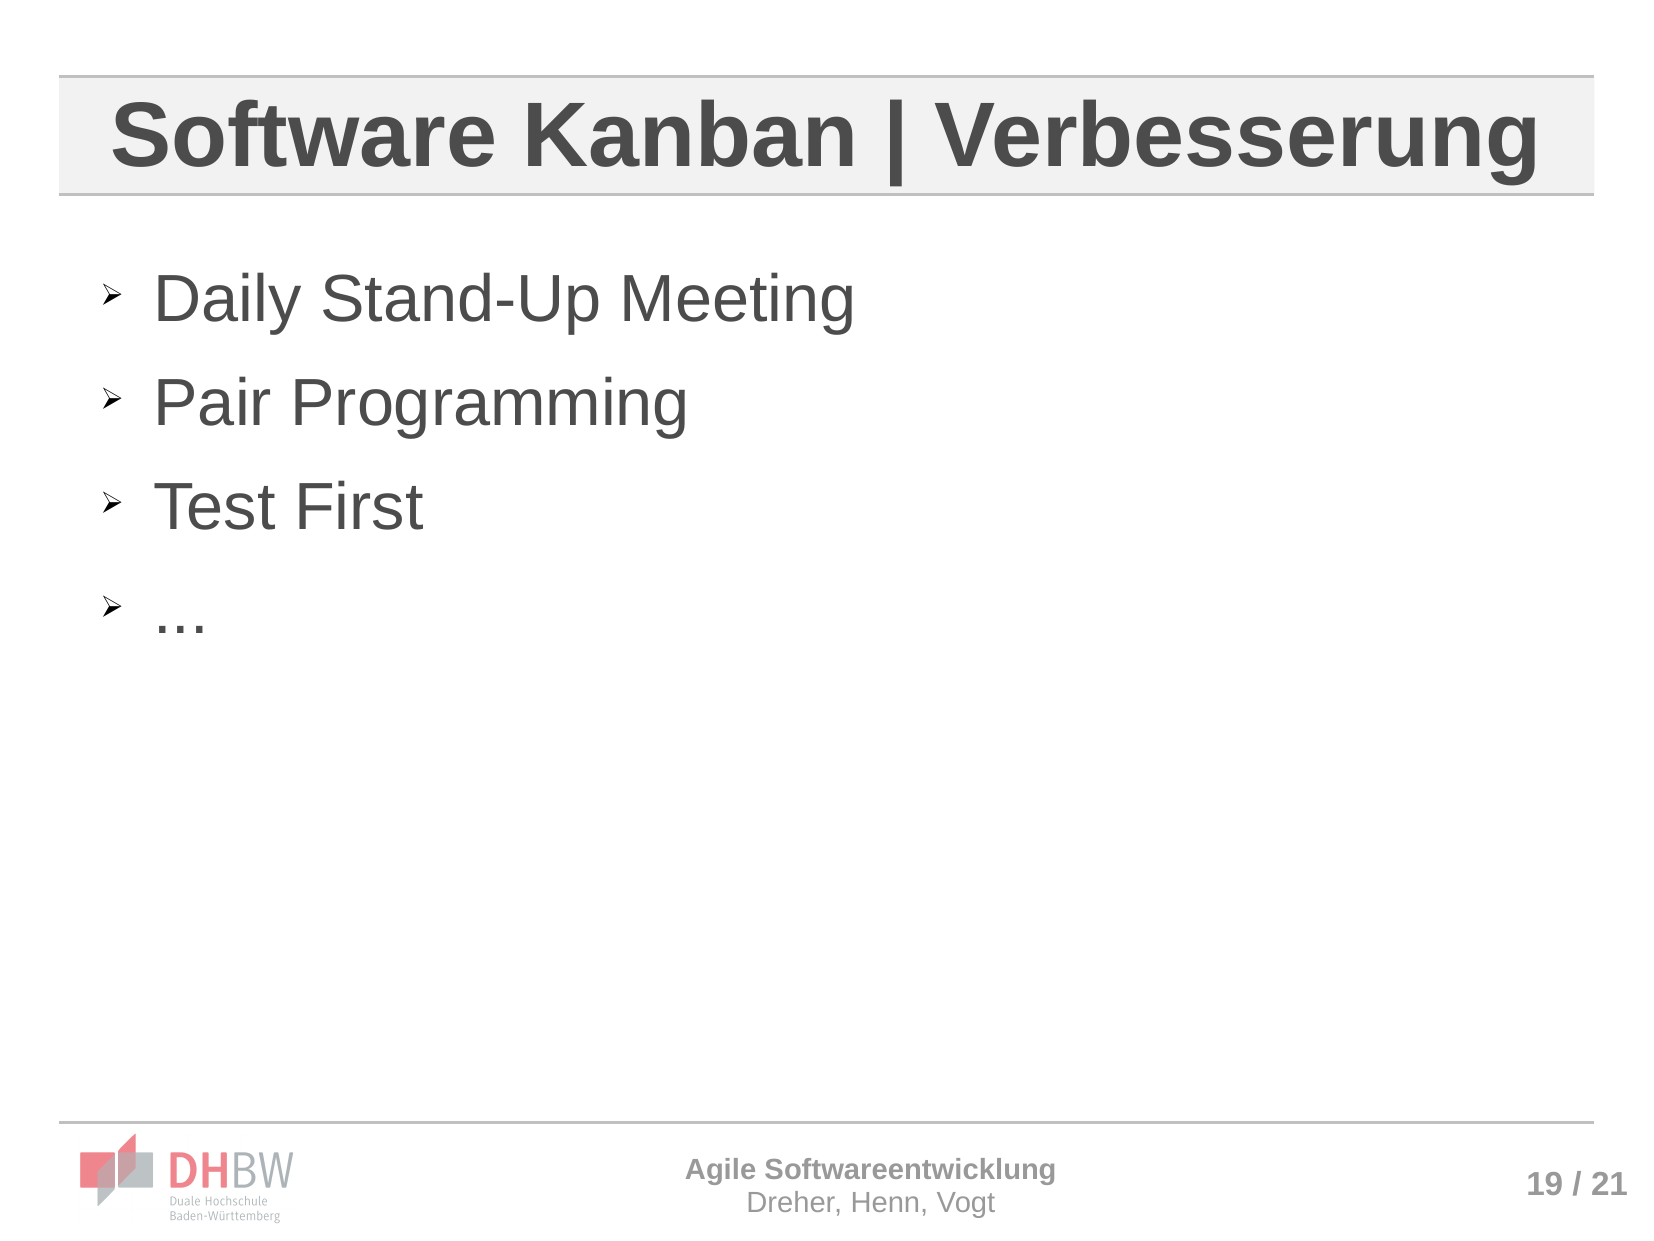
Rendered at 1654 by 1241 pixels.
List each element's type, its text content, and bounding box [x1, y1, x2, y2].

title Software Kanban | Verbesserung [82, 31, 1571, 239]
picture [78, 1133, 296, 1225]
list Daily Stand-Up Meeting Pair Programming Test First ... [82, 260, 1571, 1080]
